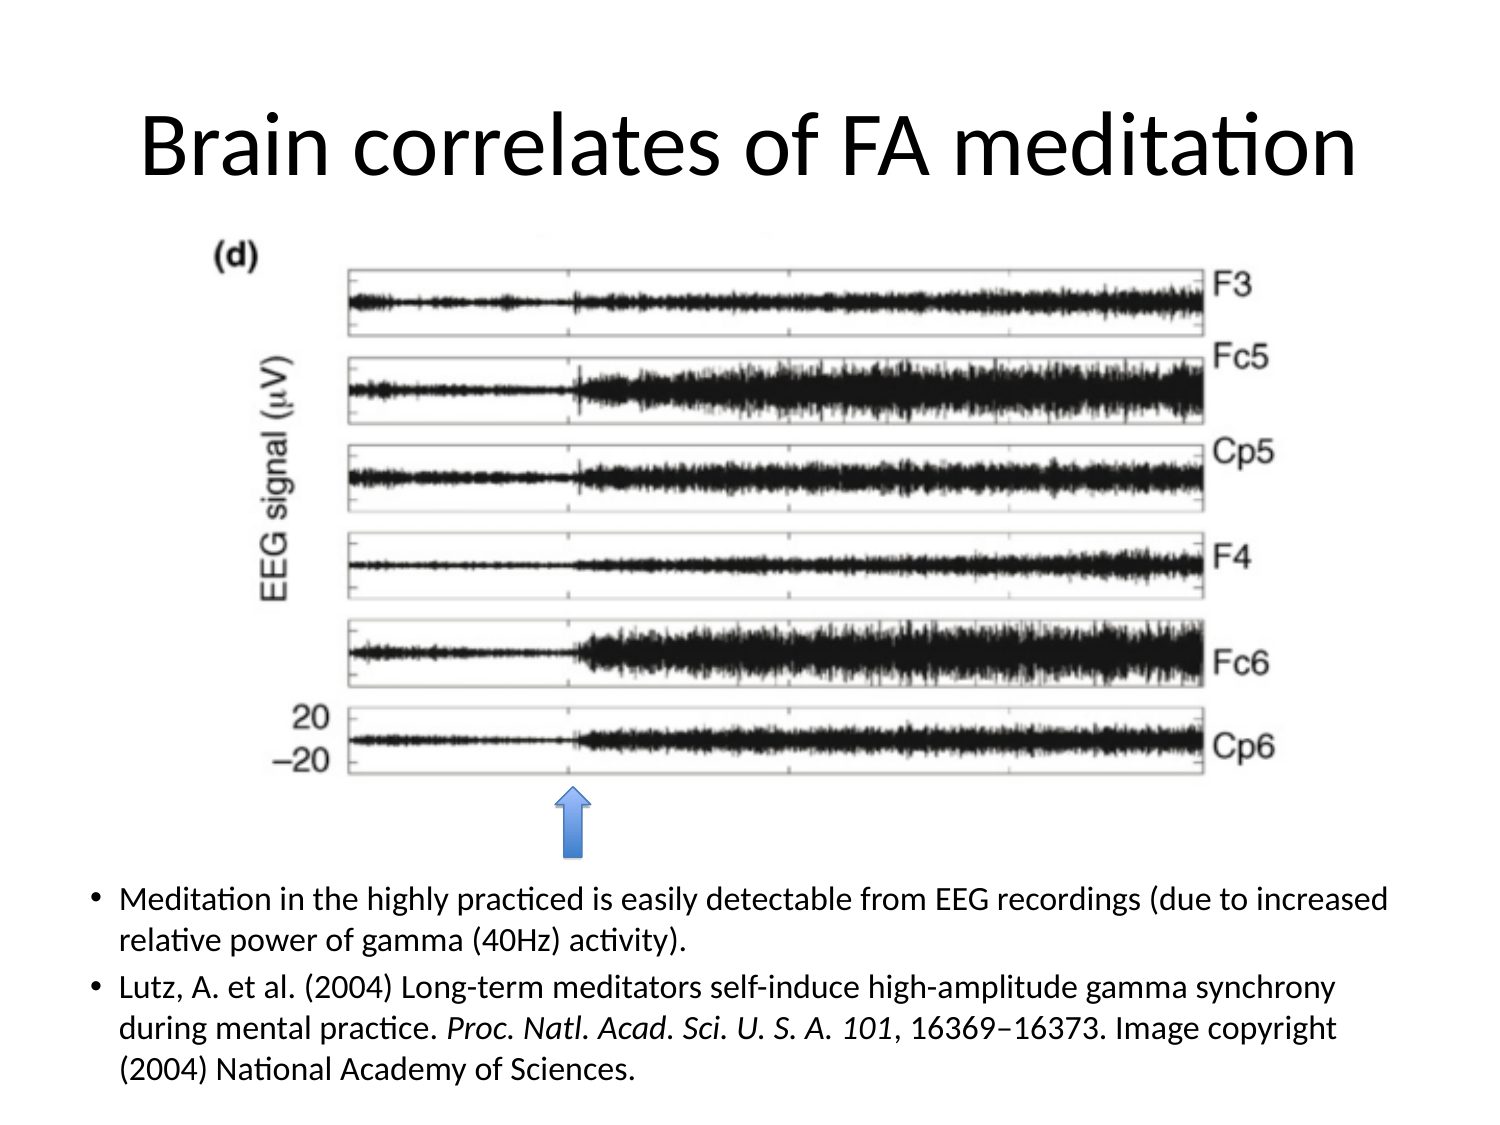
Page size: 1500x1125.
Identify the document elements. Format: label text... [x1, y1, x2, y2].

picture [204, 232, 1296, 787]
title Brain correlates of FA meditation [75, 45, 1425, 233]
list Meditation in the highly practiced is easily detectable from EEG recordings (due to increased relative power of gamma (40Hz) activity). Lutz, A. et al. (2004) Long-term meditators self-induce high-amplitude gamma synchrony during mental practice. Proc. Natl. Acad. Sci. U. S. A. 101, 16369–16373. Image copyright (2004) National Academy of Sciences. [75, 869, 1425, 1099]
text_box [555, 786, 591, 858]
